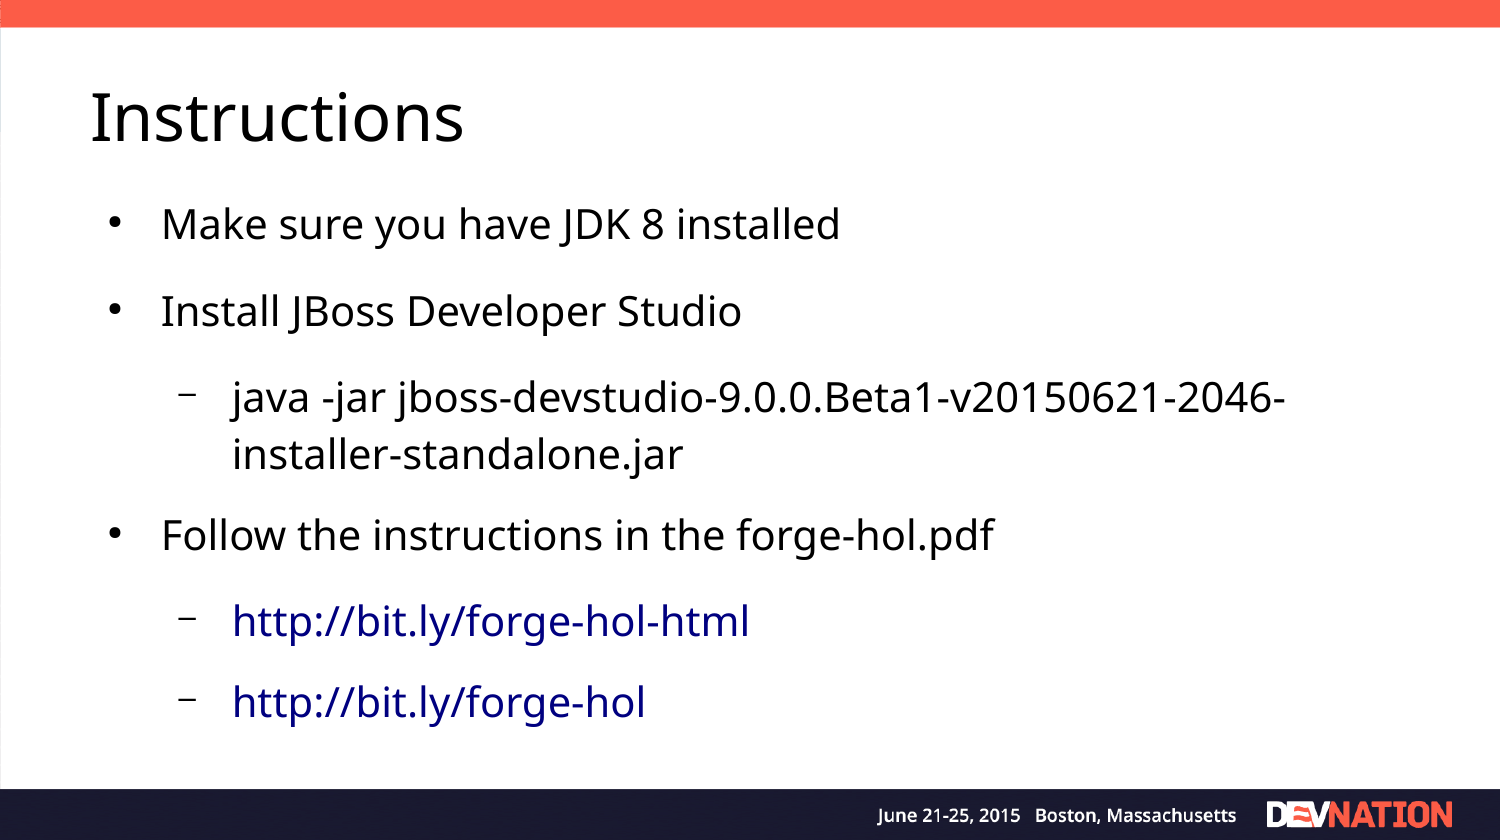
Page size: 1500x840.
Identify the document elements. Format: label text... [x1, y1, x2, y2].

picture [0, 0, 1500, 840]
title Instructions [90, 44, 1440, 186]
list Make sure you have JDK 8 installed Install JBoss Developer Studio java -jar jboss-devstudio-9.0.0.Beta1-v20150621-2046-installer-standalone.jar Follow the instructions in the forge-hol.pdf http://bit.ly/forge-hol-html http://bit.ly/forge-hol [90, 194, 1441, 743]
